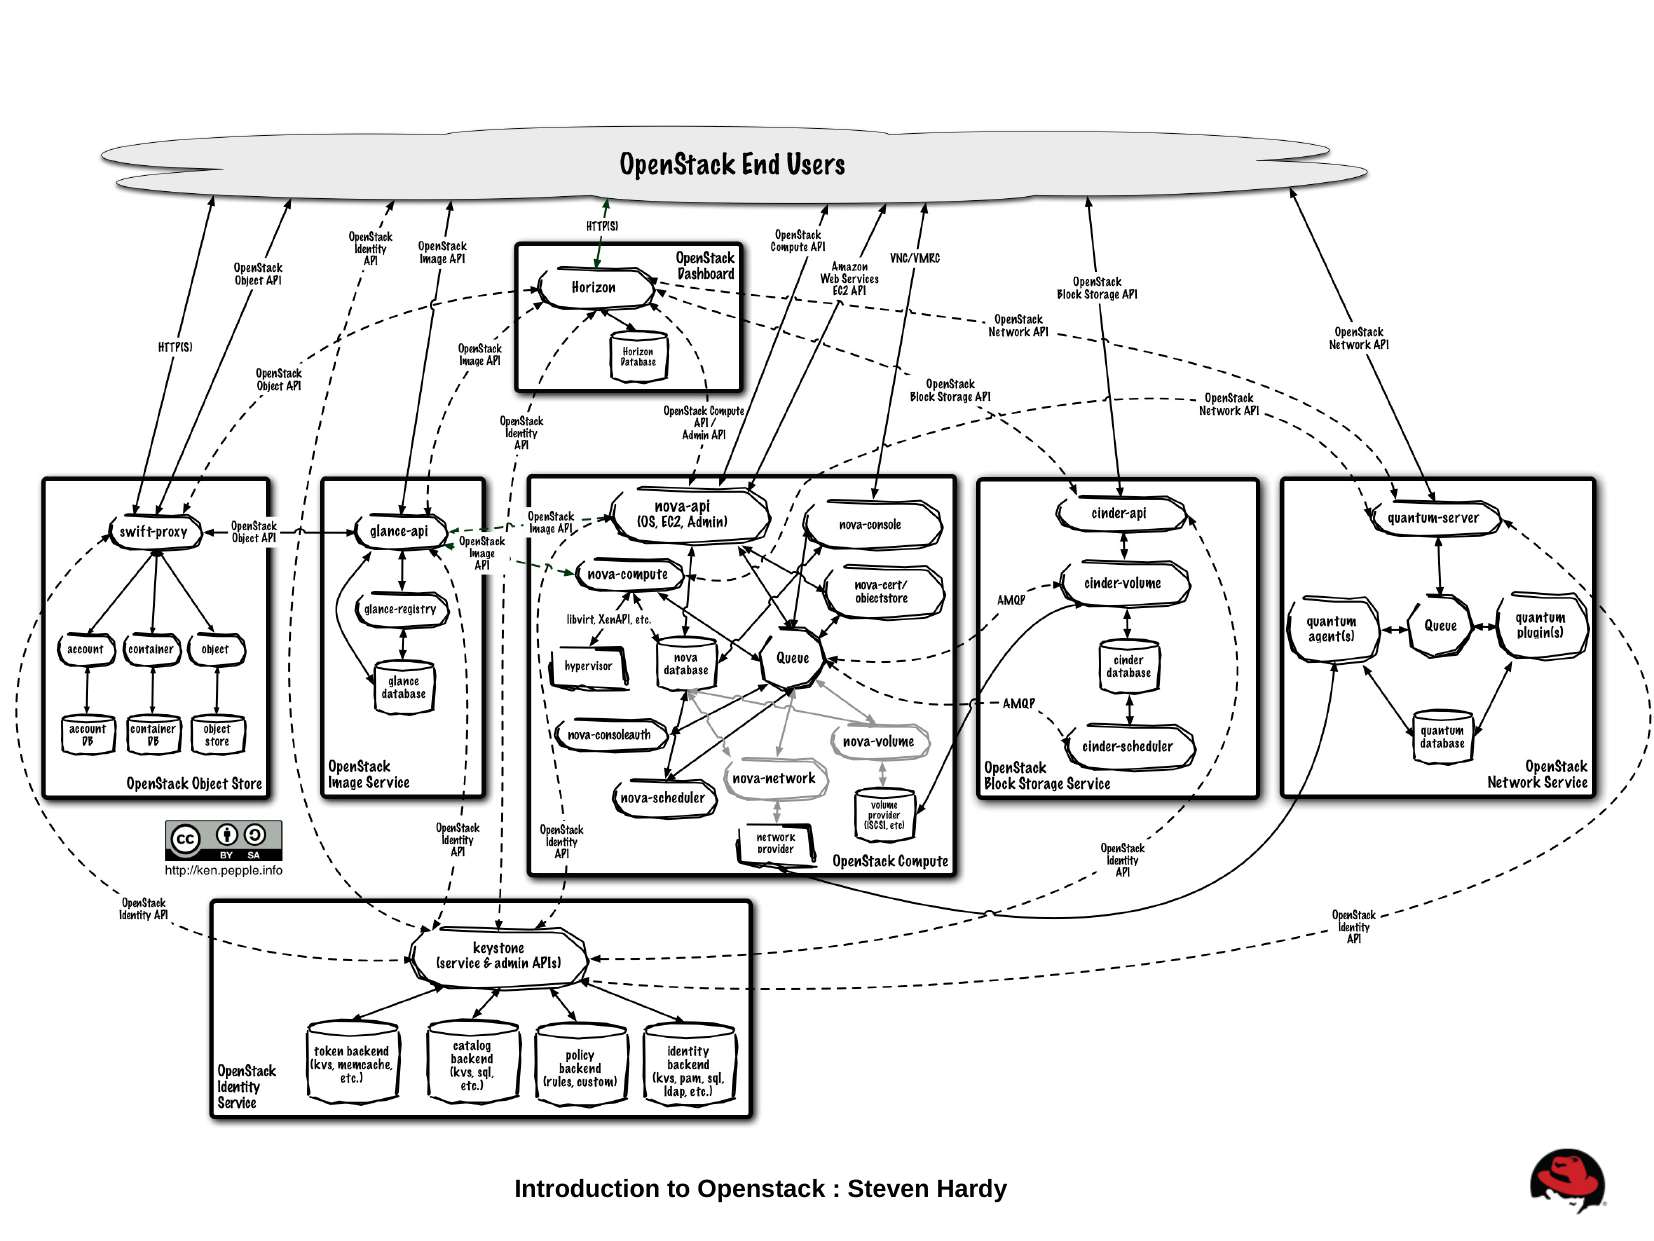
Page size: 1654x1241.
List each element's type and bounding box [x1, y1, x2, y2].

picture [7, 119, 1654, 1131]
picture [1529, 1146, 1613, 1224]
